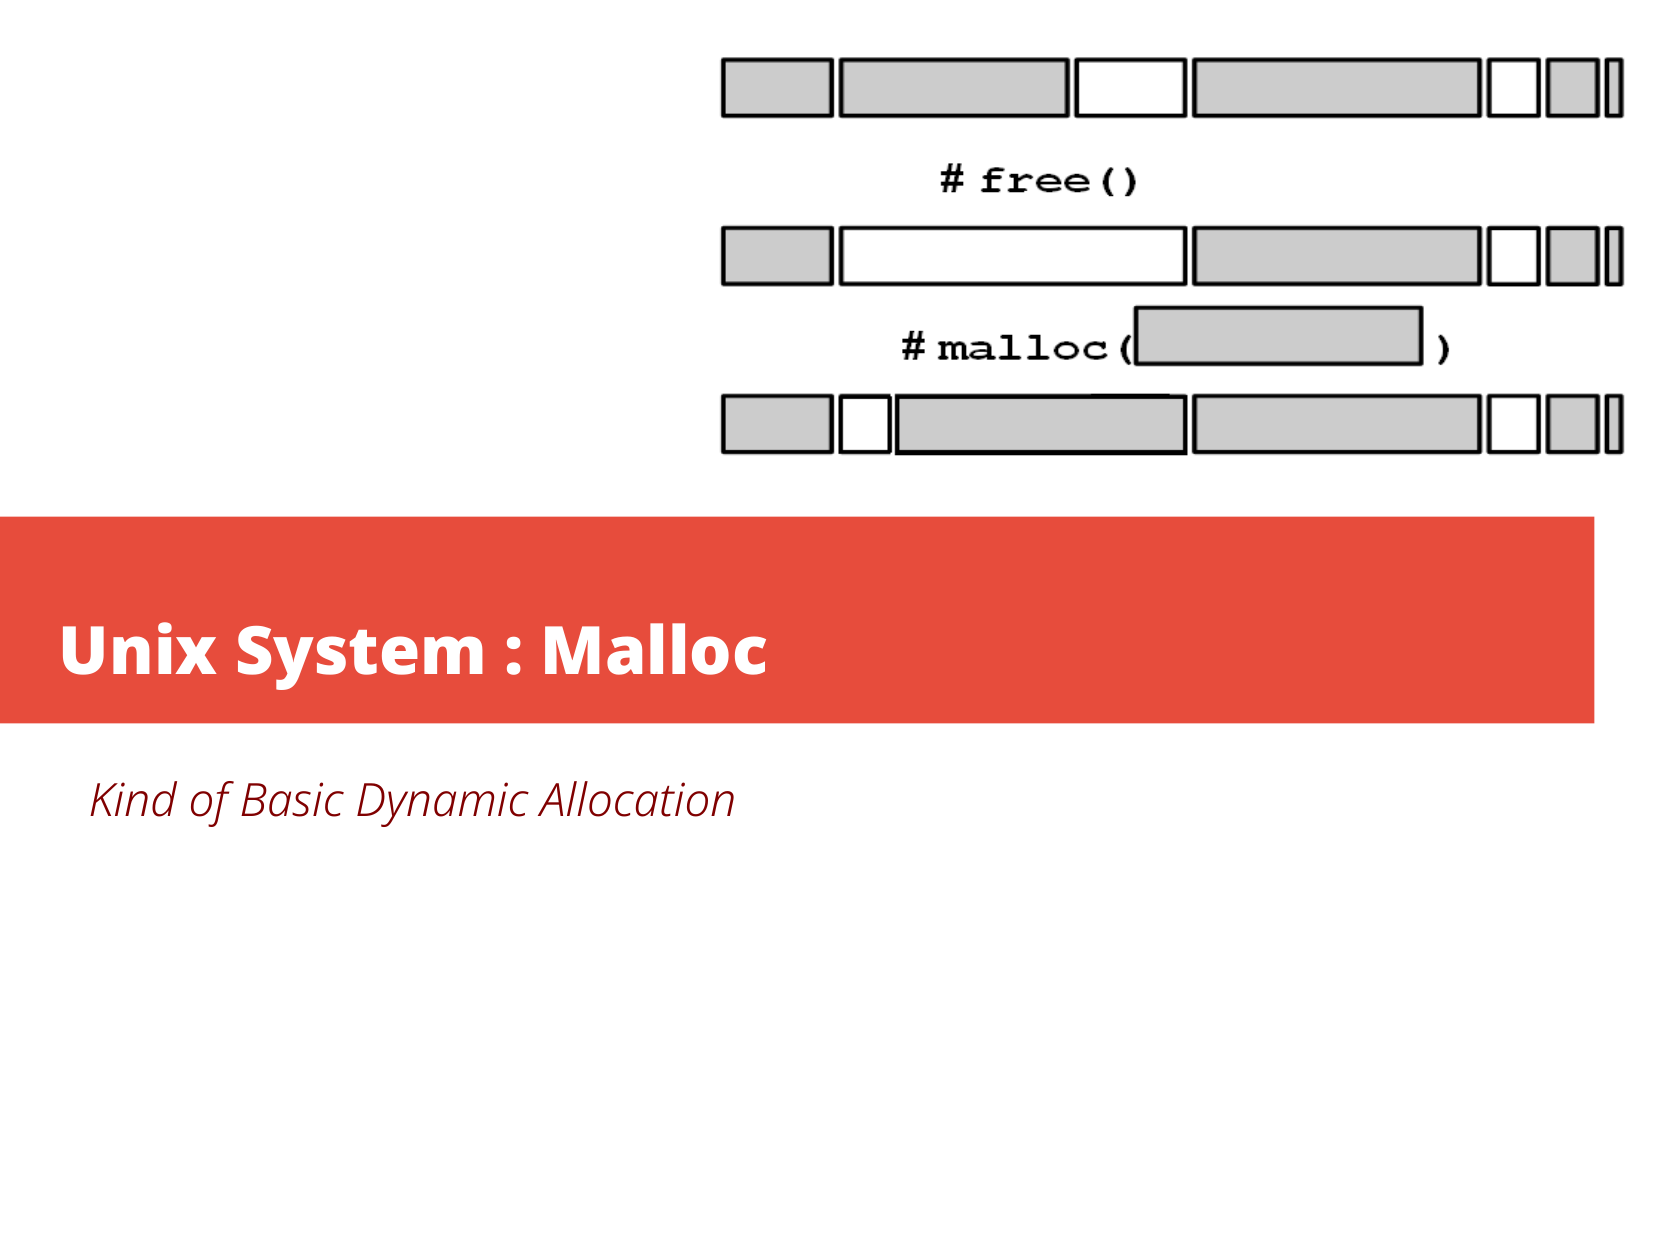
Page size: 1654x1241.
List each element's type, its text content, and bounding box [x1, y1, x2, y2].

subtitle Kind of Basic Dynamic Allocation [88, 767, 1595, 1182]
picture [665, 34, 1654, 475]
title Unix System : Malloc [59, 546, 1595, 694]
